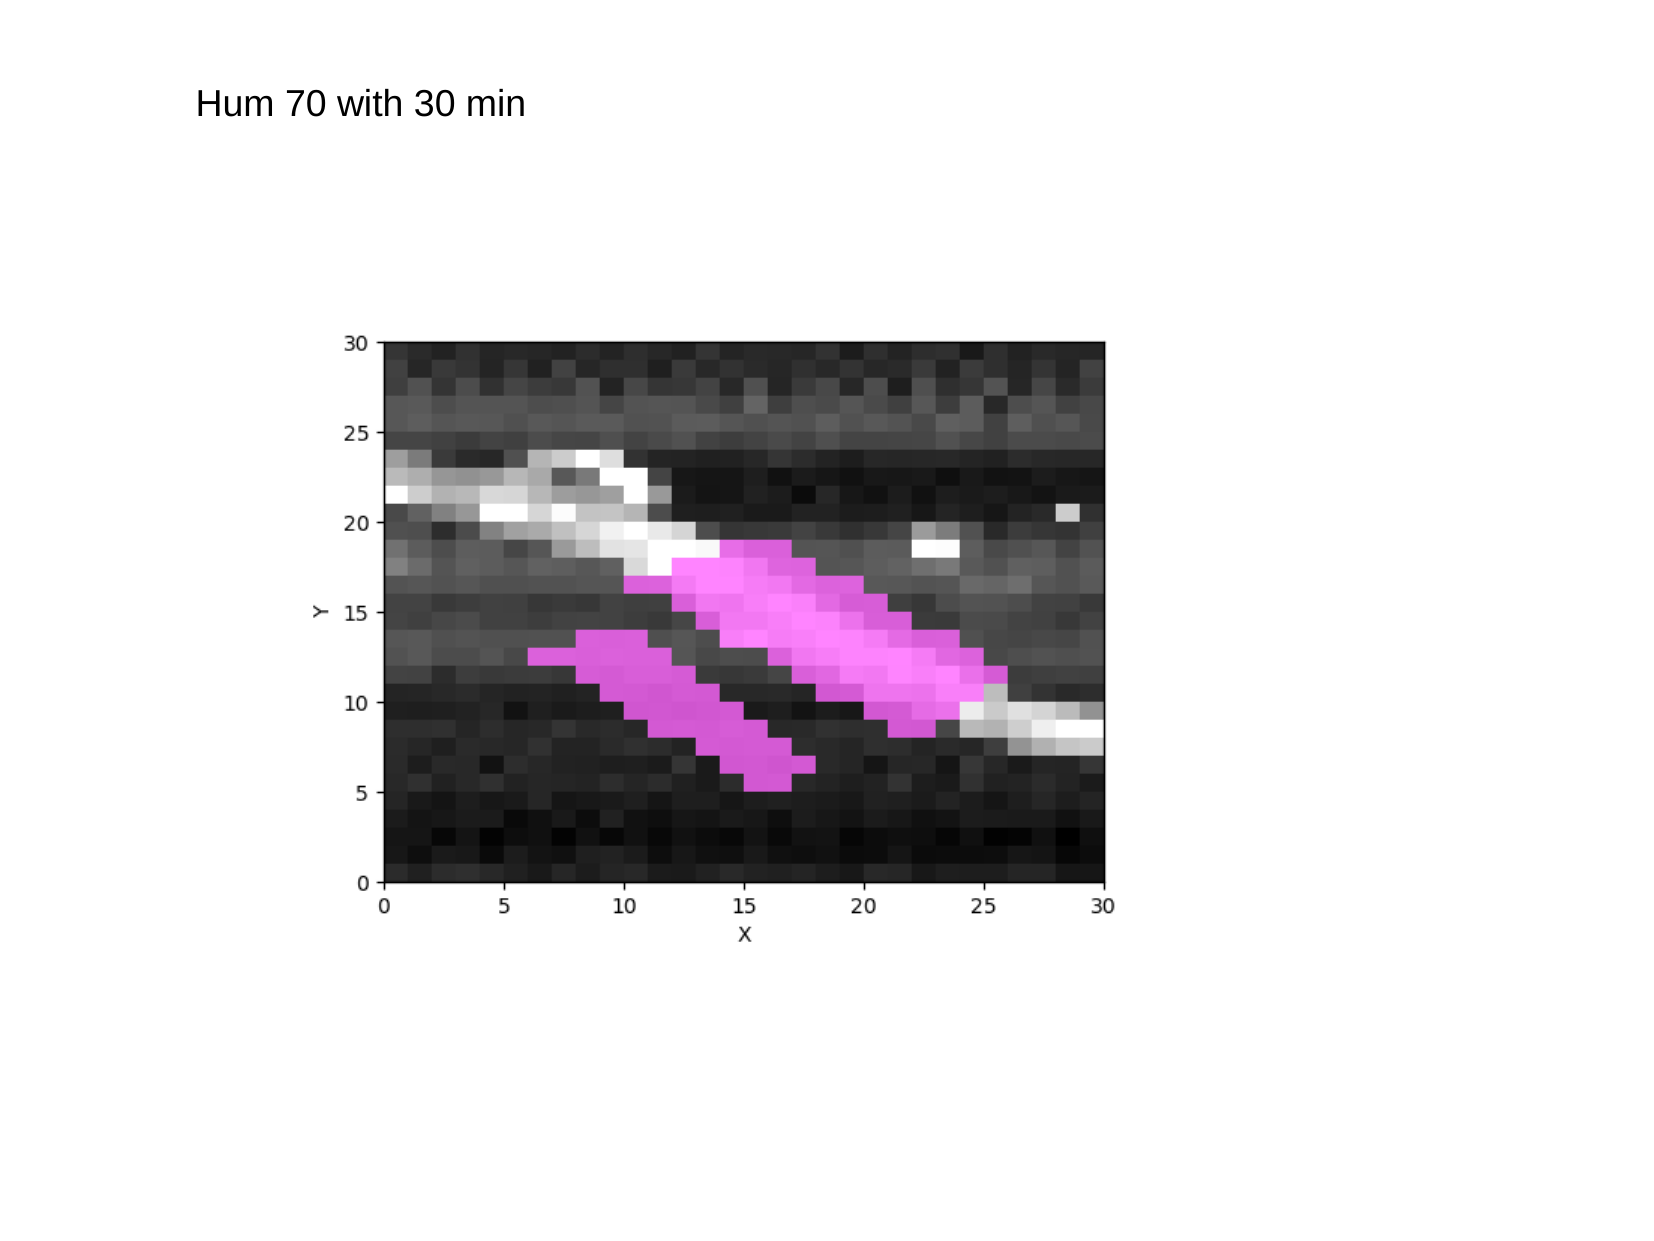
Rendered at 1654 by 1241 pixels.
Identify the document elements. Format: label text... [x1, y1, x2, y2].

text_box Hum 70 with 30 min [180, 75, 542, 132]
picture [240, 270, 1200, 991]
